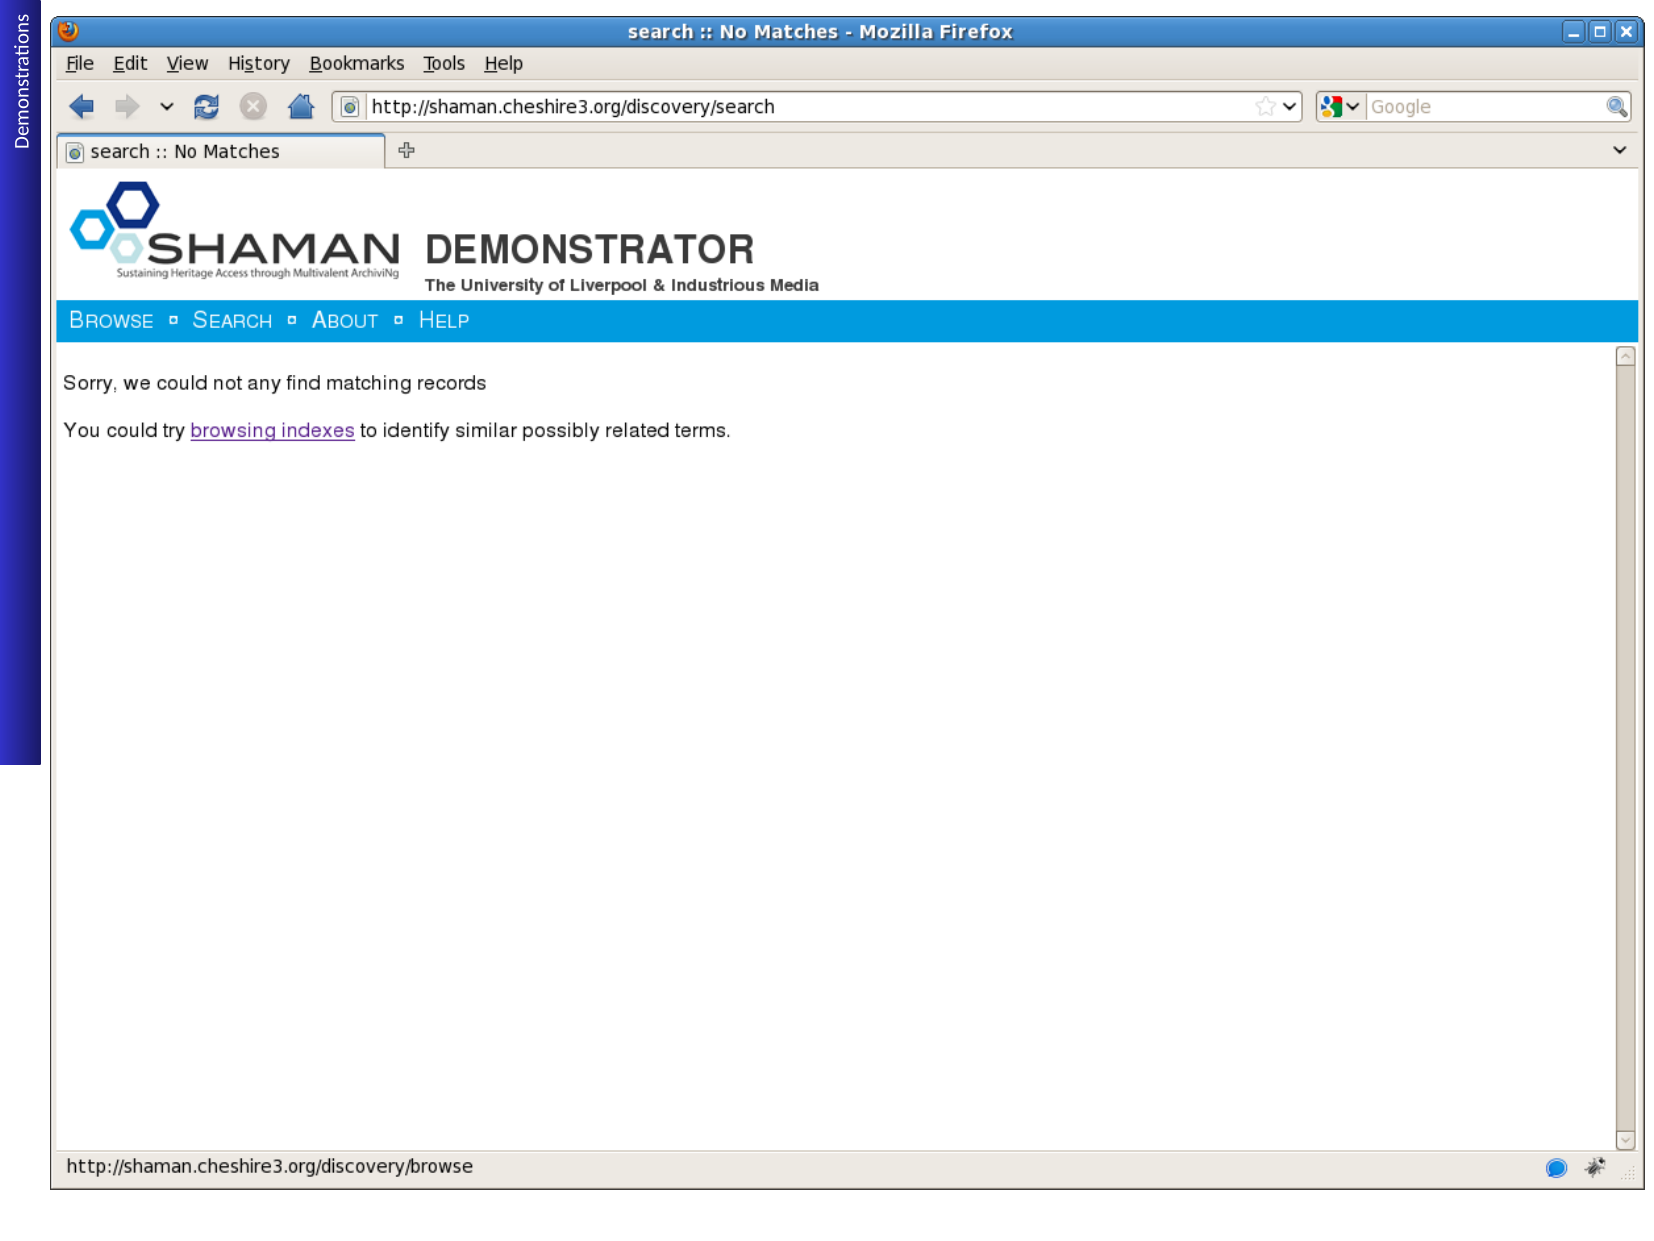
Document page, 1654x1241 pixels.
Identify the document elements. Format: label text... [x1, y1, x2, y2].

picture [50, 16, 1645, 1191]
text_box Demonstrations [0, 0, 41, 765]
